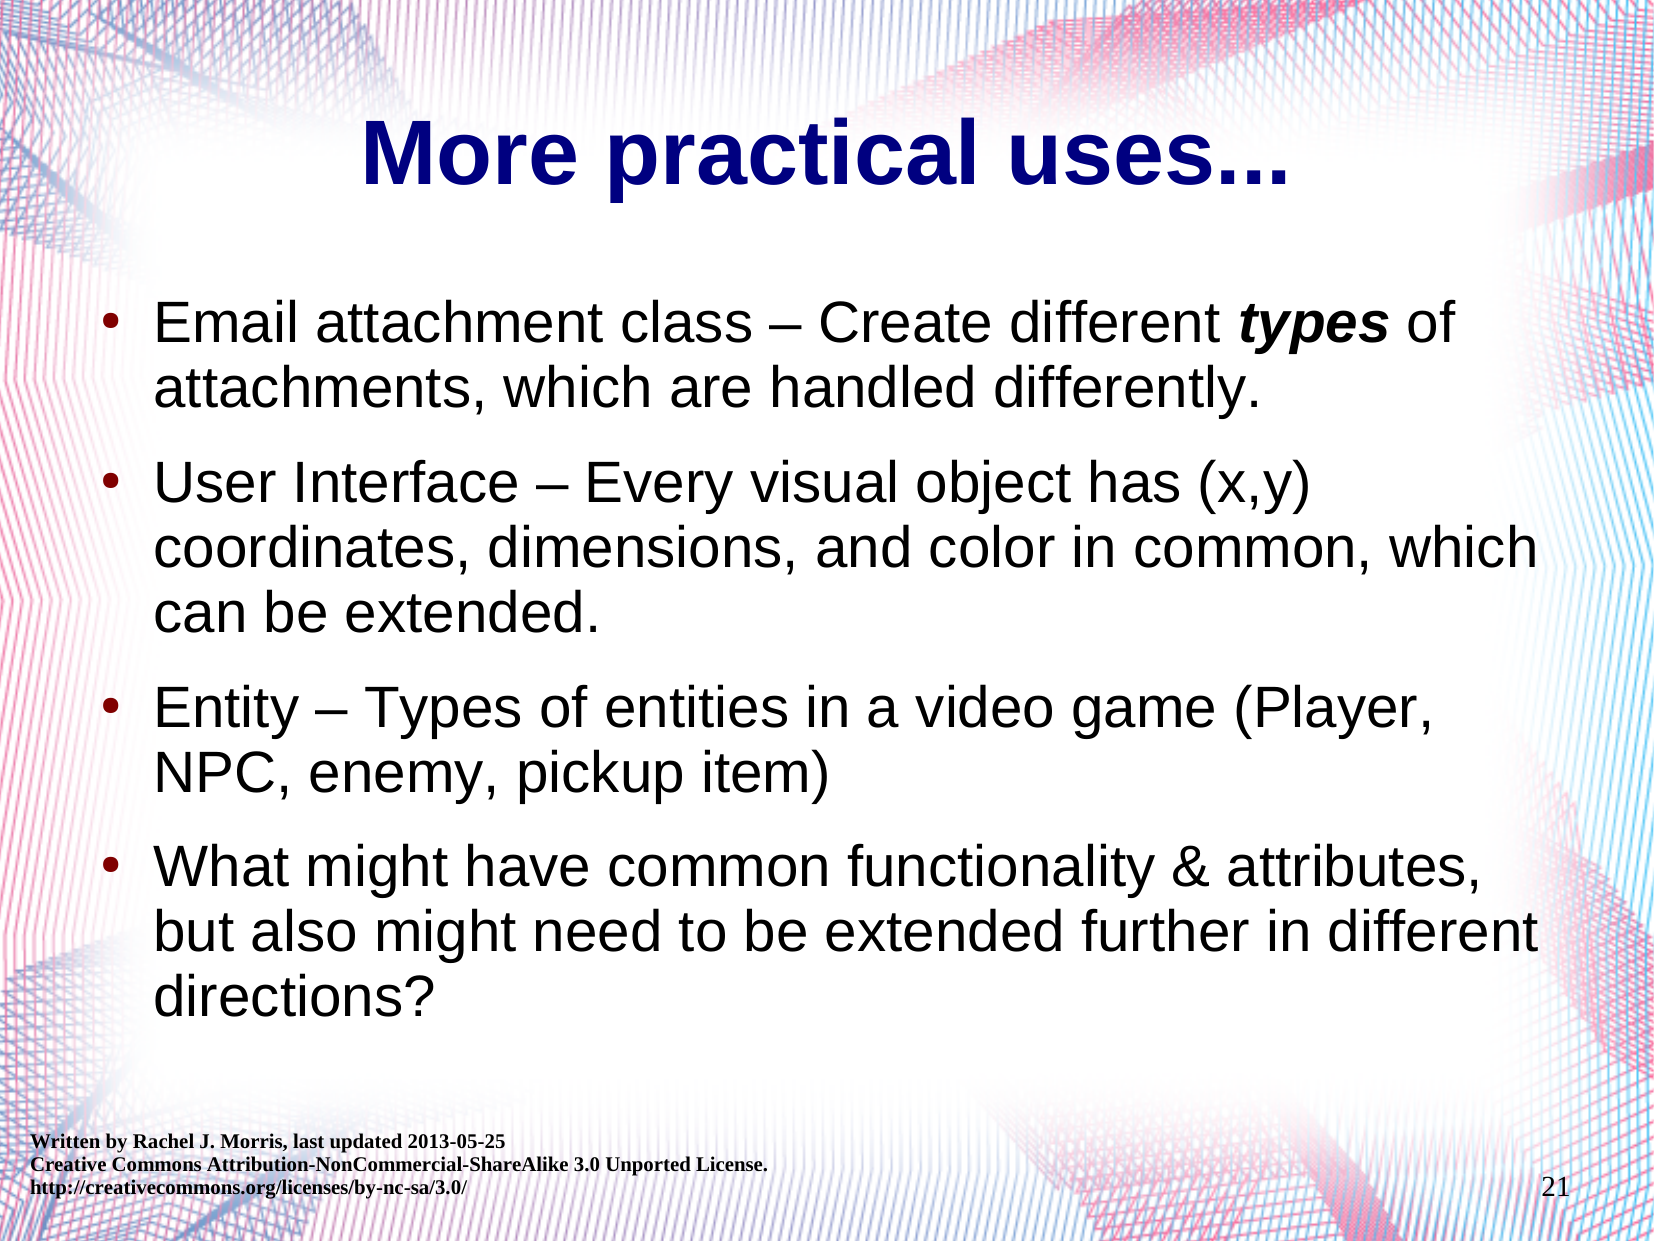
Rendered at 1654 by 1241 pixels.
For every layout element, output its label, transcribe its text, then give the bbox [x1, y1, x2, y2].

picture [0, 0, 1654, 1241]
title More practical uses... [82, 49, 1571, 257]
list Email attachment class – Create different types of attachments, which are handled differently. User Interface – Every visual object has (x,y) coordinates, dimensions, and color in common, which can be extended. Entity – Types of entities in a video game (Player, NPC, enemy, pickup item) What might have common functionality & attributes, but also might need to be extended further in different directions? [82, 290, 1571, 1030]
